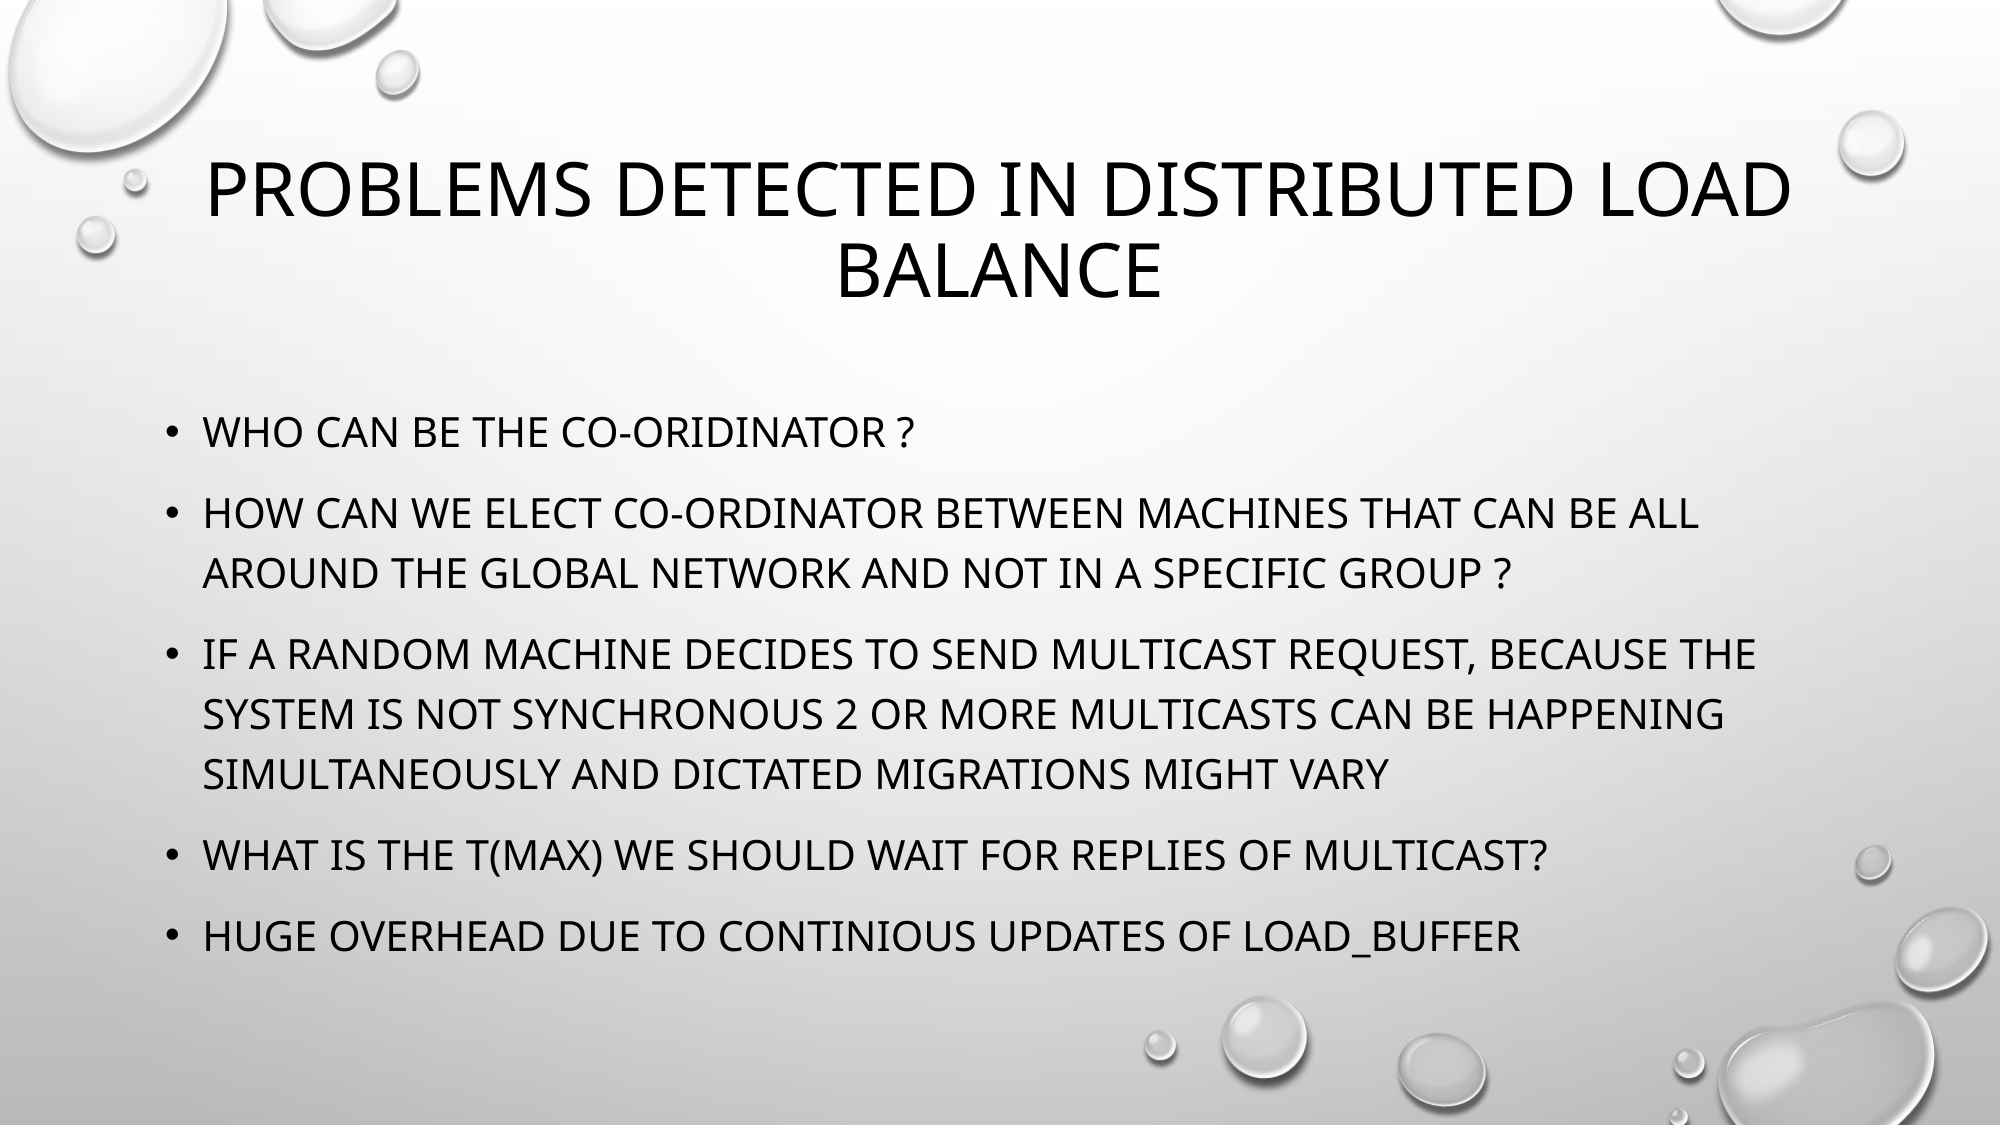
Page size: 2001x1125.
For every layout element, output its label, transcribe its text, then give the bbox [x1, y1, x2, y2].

title ProBLEMS DETECTED IN DISTRIBUTED LOAD BALANCE [149, 101, 1851, 364]
picture [0, 0, 2000, 1125]
list Who can be the co-oridinator ? How can we Elect co-ordinator between machines that can be all around the global network and not in a specific group ? If a random Machine decides to send multicast request, because the system is not synchronous 2 or more multicasts can be happening simultaneously and dictated migrations might vary What is the T(max) we should wait for replies of multicast? Huge overhead due to continious updates of load_buffer [149, 388, 1850, 984]
